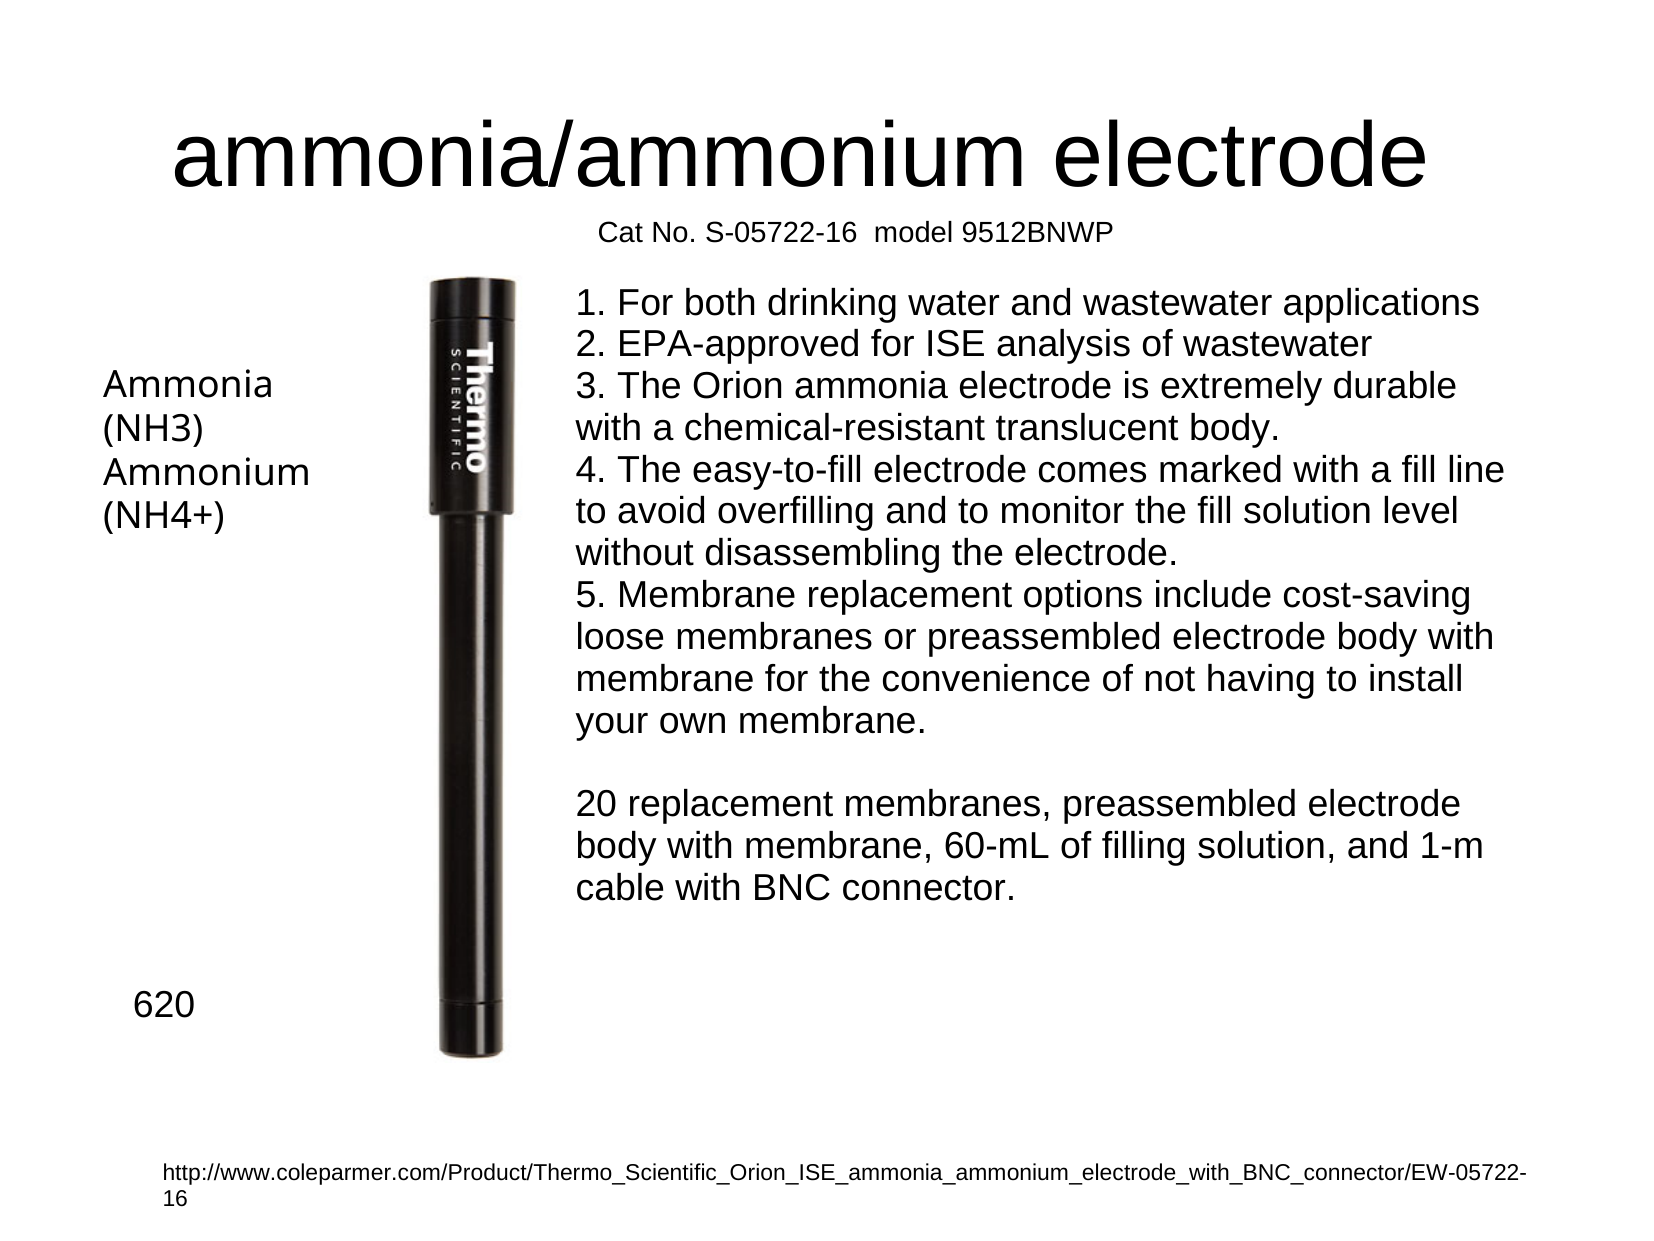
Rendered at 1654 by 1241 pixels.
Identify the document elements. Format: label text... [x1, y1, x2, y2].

text_box Ammonia (NH3) Ammonium (NH4+) [88, 354, 384, 456]
title ammonia/ammonium electrode [82, 56, 1571, 249]
text_box Cat No. S-05722-16 model 9512BNWP [413, 206, 1300, 255]
picture [59, 265, 886, 1063]
text_box 1. For both drinking water and wastewater applications 2. EPA-approved for ISE analysis of wastewater 3. The Orion ammonia electrode is extremely durable with a chemical-resistant translucent body. 4. The easy-to-fill electrode comes marked with a fill line to avoid overfilling and to monitor the fill solution level without disassembling the electrode. 5. Membrane replacement options include cost-saving loose membranes or preassembled electrode body with membrane for the convenience of not having to install your own membrane. 20 replacement membranes, preassembled electrode body with membrane, 60-mL of filling solution, and 1-m cable with BNC connector. [560, 271, 1536, 961]
text_box http://www.coleparmer.com/Product/Thermo_Scientific_Orion_ISE_ammonia_ammonium_electrode_with_BNC_connector/EW-05722-16 [147, 1151, 1566, 1191]
text_box 620 [118, 974, 237, 1032]
